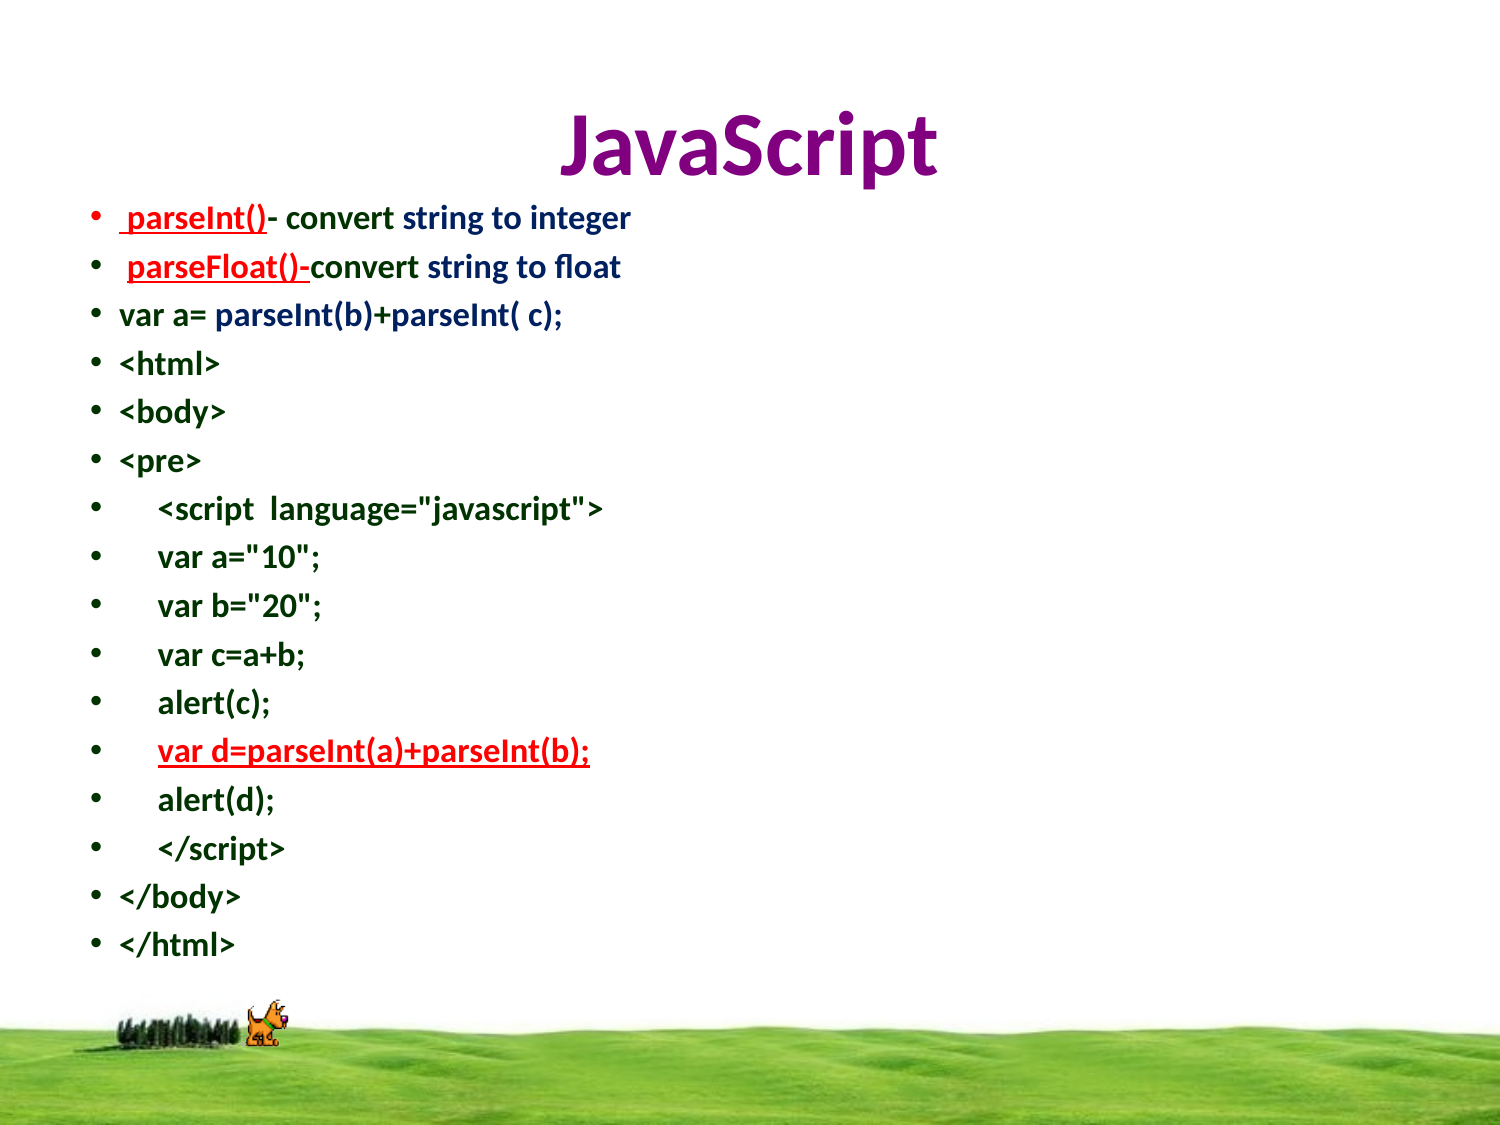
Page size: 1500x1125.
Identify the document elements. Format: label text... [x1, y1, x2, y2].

title JavaScript [75, 45, 1425, 233]
list parseInt()- convert string to integer parseFloat()-convert string to float var a= parseInt(b)+parseInt( c); <html> <body> <pre> <script language="javascript"> var a="10"; var b="20"; var c=a+b; alert(c); var d=parseInt(a)+parseInt(b); alert(d); </script> </body> </html> [75, 187, 1338, 975]
picture [0, 995, 1500, 1125]
